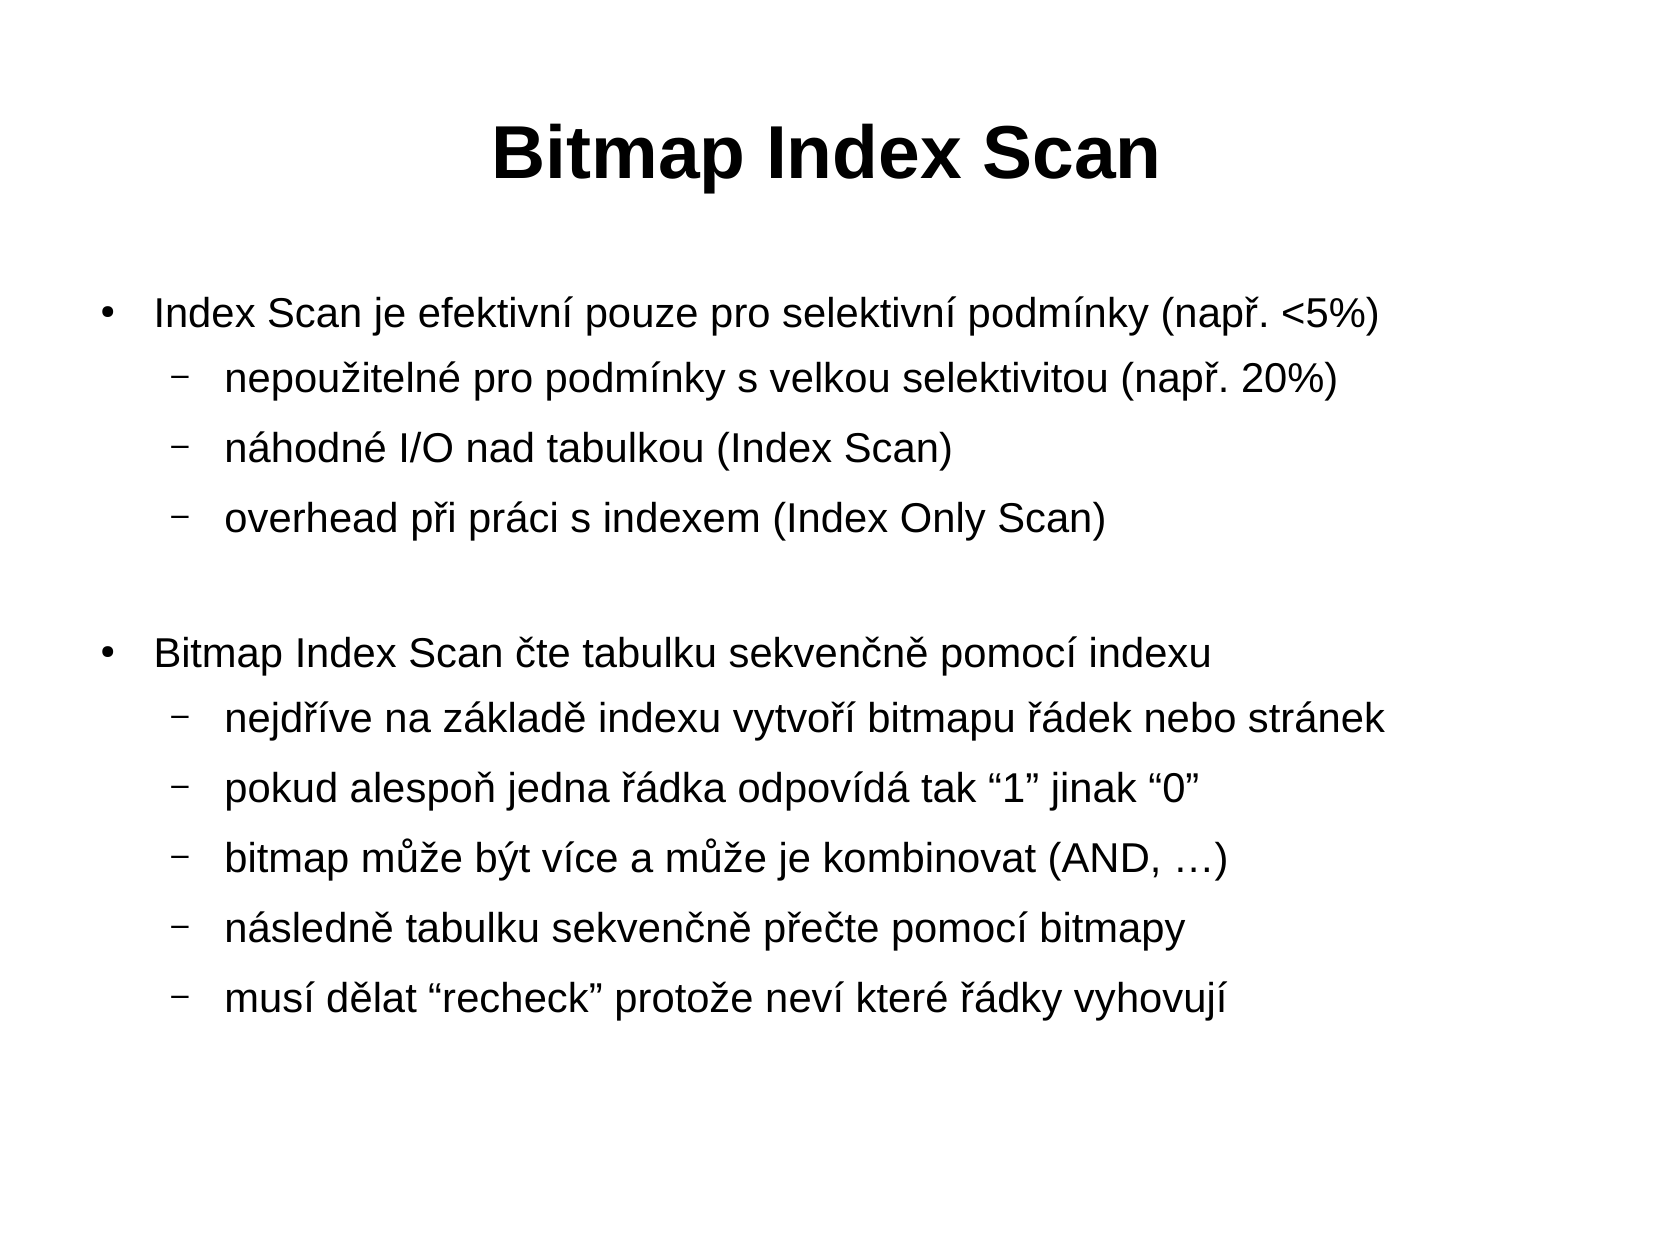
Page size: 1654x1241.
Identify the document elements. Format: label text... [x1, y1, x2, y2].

list Index Scan je efektivní pouze pro selektivní podmínky (např. <5%) nepoužitelné pro podmínky s velkou selektivitou (např. 20%) náhodné I/O nad tabulkou (Index Scan) overhead při práci s indexem (Index Only Scan) Bitmap Index Scan čte tabulku sekvenčně pomocí indexu nejdříve na základě indexu vytvoří bitmapu řádek nebo stránek pokud alespoň jedna řádka odpovídá tak “1” jinak “0” bitmap může být více a může je kombinovat (AND, …) následně tabulku sekvenčně přečte pomocí bitmapy musí dělat “recheck” protože neví které řádky vyhovují [82, 290, 1538, 1126]
title Bitmap Index Scan [82, 49, 1571, 257]
